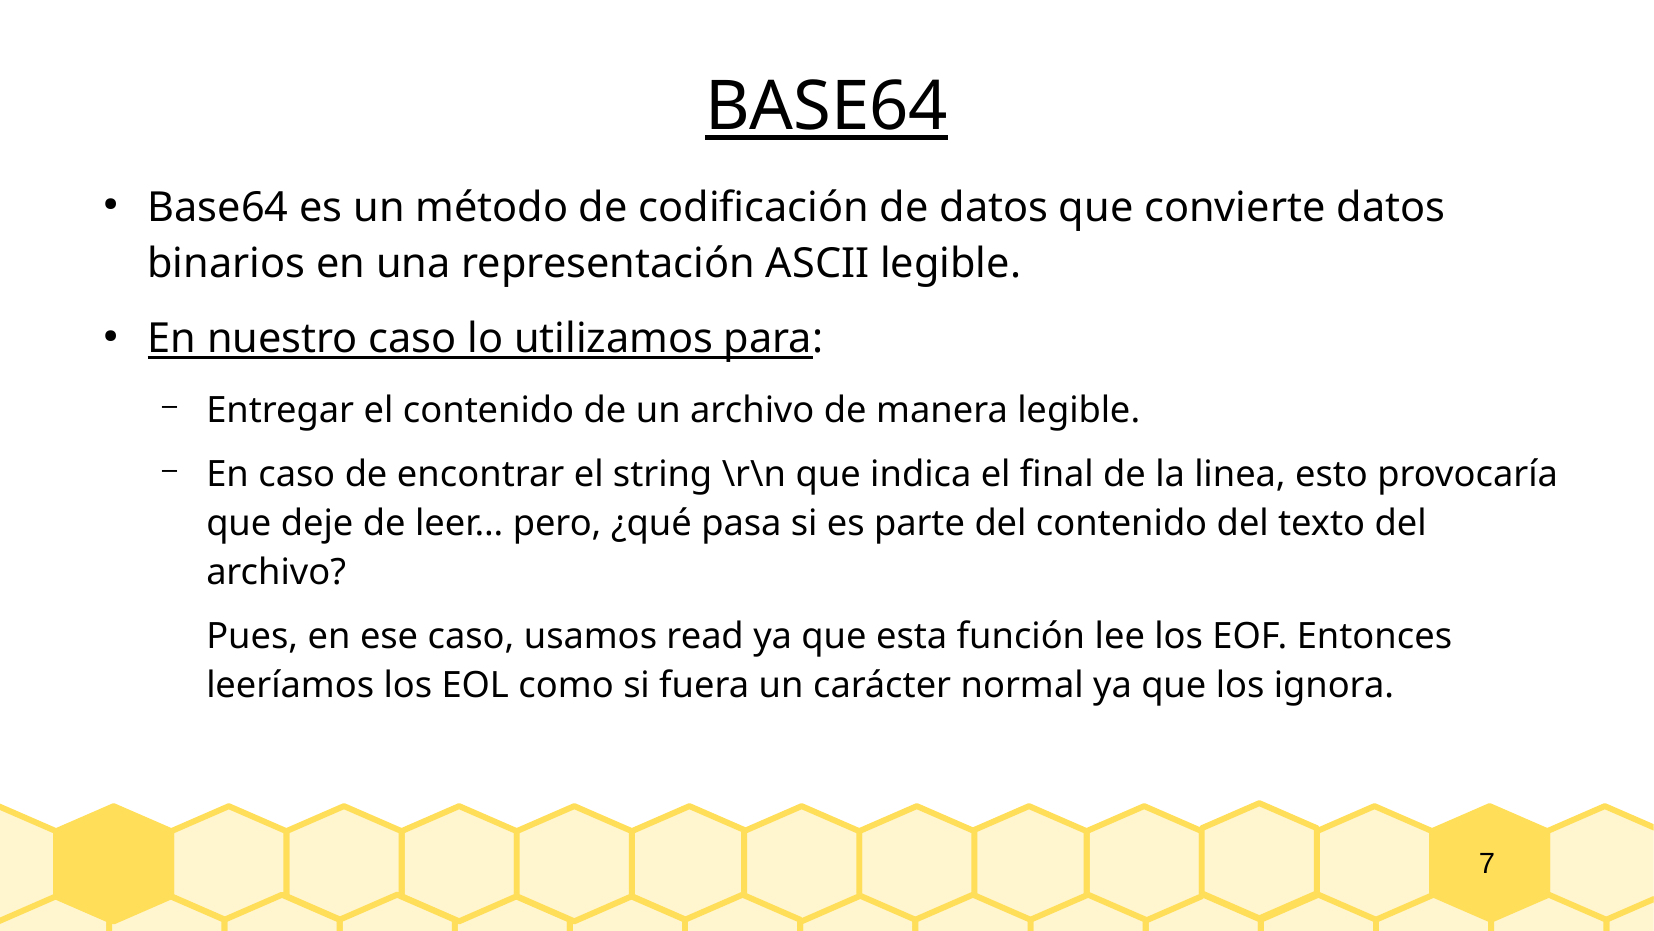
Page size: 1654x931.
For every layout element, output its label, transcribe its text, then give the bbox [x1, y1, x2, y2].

title BASE64 [88, 29, 1565, 177]
list Base64 es un método de codificación de datos que convierte datos binarios en una representación ASCII legible. En nuestro caso lo utilizamos para: Entregar el contenido de un archivo de manera legible. En caso de encontrar el string \r\n que indica el final de la linea, esto provocaría que deje de leer… pero, ¿qué pasa si es parte del contenido del texto del archivo? Pues, en ese caso, usamos read ya que esta función lee los EOF. Entonces leeríamos los EOL como si fuera un carácter normal ya que los ignora. [88, 177, 1565, 709]
